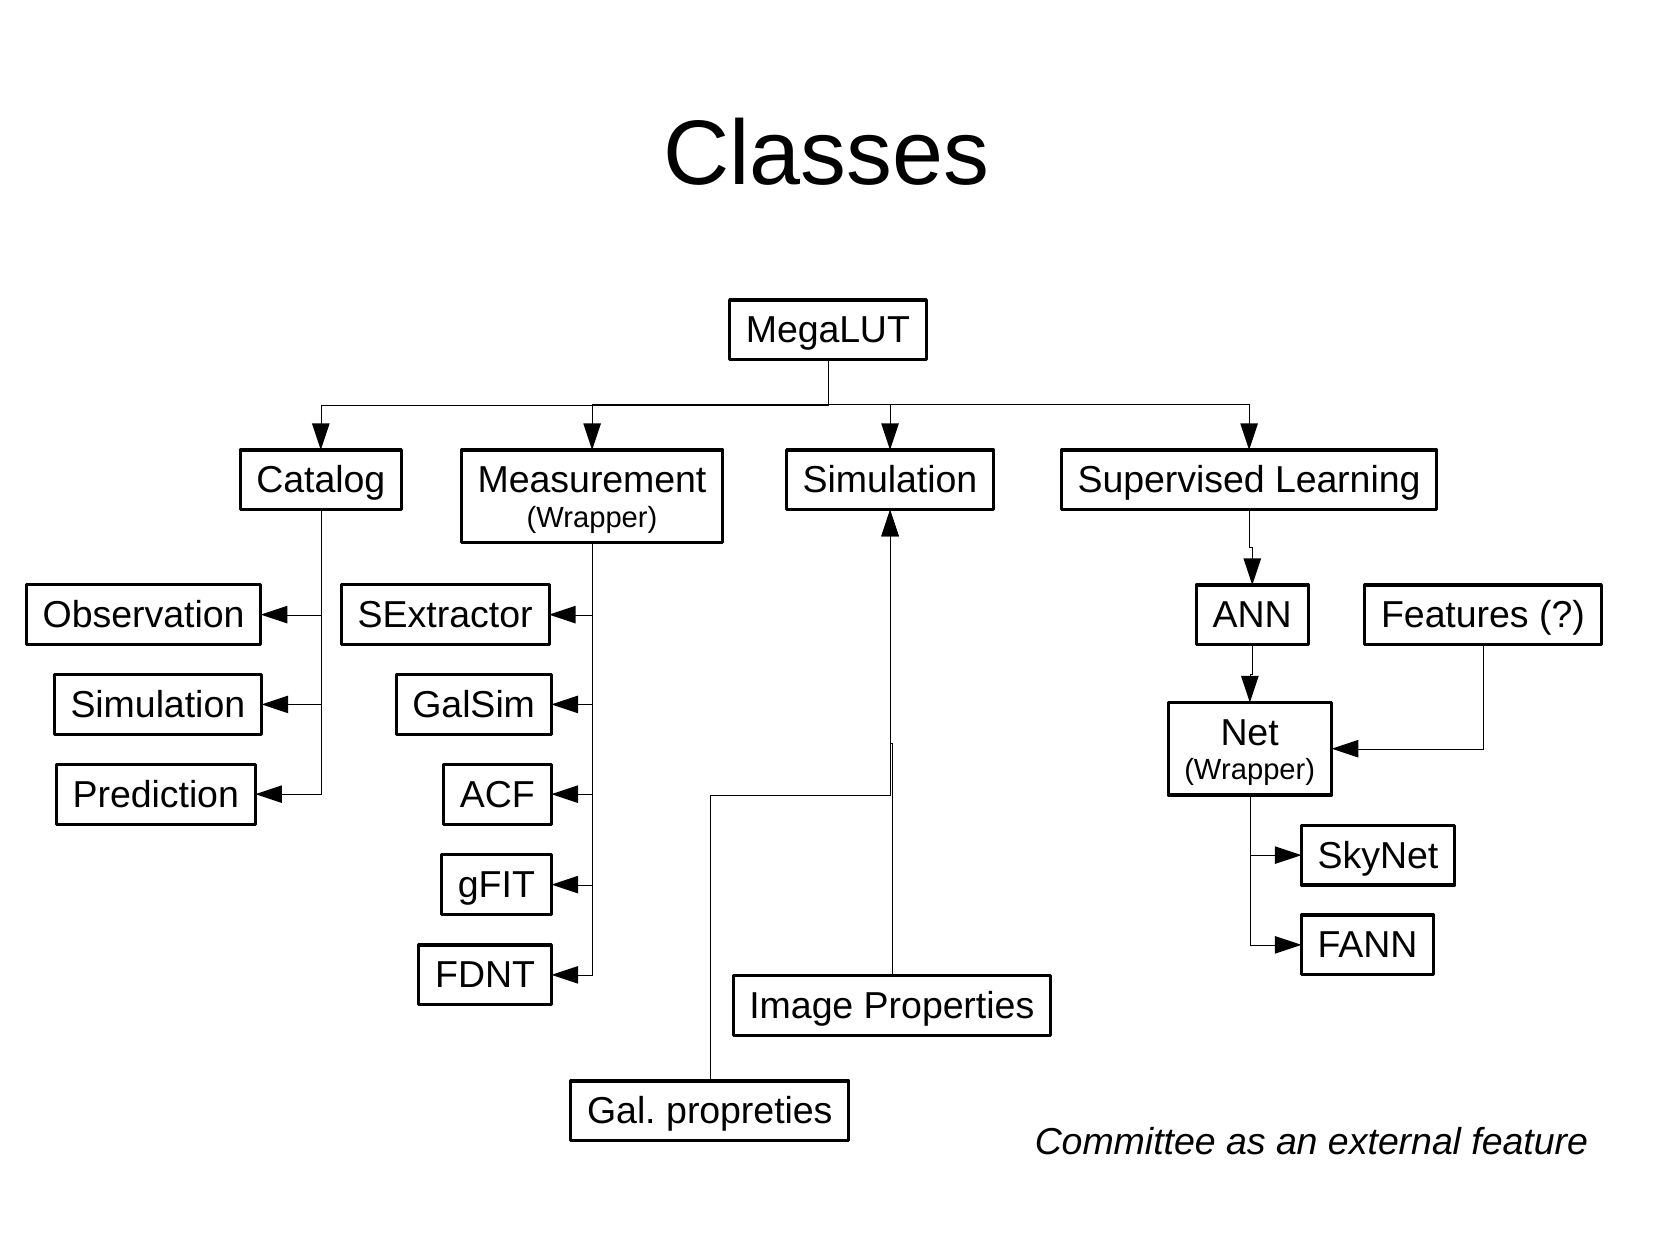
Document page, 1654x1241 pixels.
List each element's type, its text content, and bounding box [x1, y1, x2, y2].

title Classes [82, 49, 1571, 257]
text_box Features (?) [1364, 585, 1602, 645]
text_box Measurement (Wrapper) [461, 450, 723, 543]
text_box FANN [1301, 915, 1434, 975]
text_box MegaLUT [729, 300, 927, 360]
text_box SkyNet [1301, 825, 1455, 886]
text_box Gal. propreties [570, 1081, 849, 1141]
text_box Observation [26, 584, 261, 645]
text_box ANN [1196, 585, 1309, 645]
text_box SExtractor [341, 584, 550, 645]
text_box Supervised Learning [1061, 450, 1437, 510]
text_box FDNT [418, 945, 552, 1005]
text_box Committee as an external feature [1020, 1113, 1604, 1171]
text_box Net (Wrapper) [1168, 702, 1332, 796]
text_box ACF [443, 764, 552, 825]
text_box Simulation [54, 674, 262, 735]
text_box GalSim [396, 674, 552, 735]
text_box gFIT [441, 854, 552, 915]
text_box Simulation [786, 450, 994, 510]
text_box Prediction [56, 764, 256, 825]
text_box Image Properties [733, 975, 1051, 1036]
text_box Catalog [240, 450, 402, 510]
